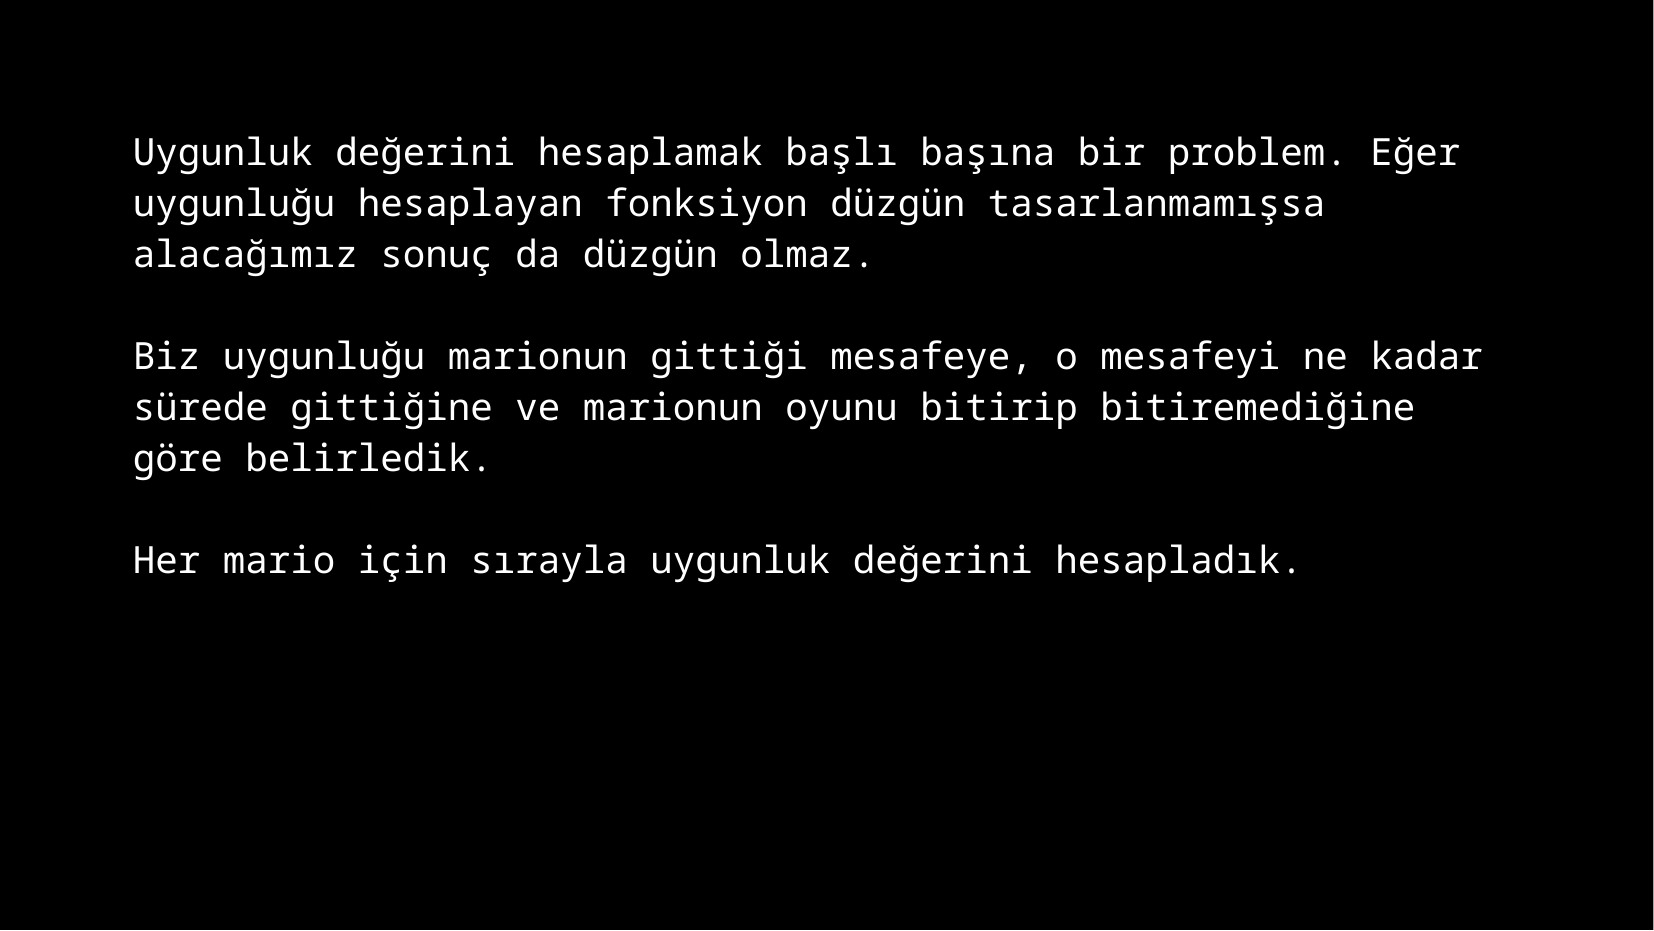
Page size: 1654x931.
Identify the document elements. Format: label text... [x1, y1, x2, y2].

text_box Uygunluk değerini hesaplamak başlı başına bir problem. Eğer uygunluğu hesaplayan fonksiyon düzgün tasarlanmamışsa alacağımız sonuç da düzgün olmaz. Biz uygunluğu marionun gittiği mesafeye, o mesafeyi ne kadar sürede gittiğine ve marionun oyunu bitirip bitiremediğine göre belirledik. Her mario için sırayla uygunluk değerini hesapladık. [118, 118, 1536, 827]
